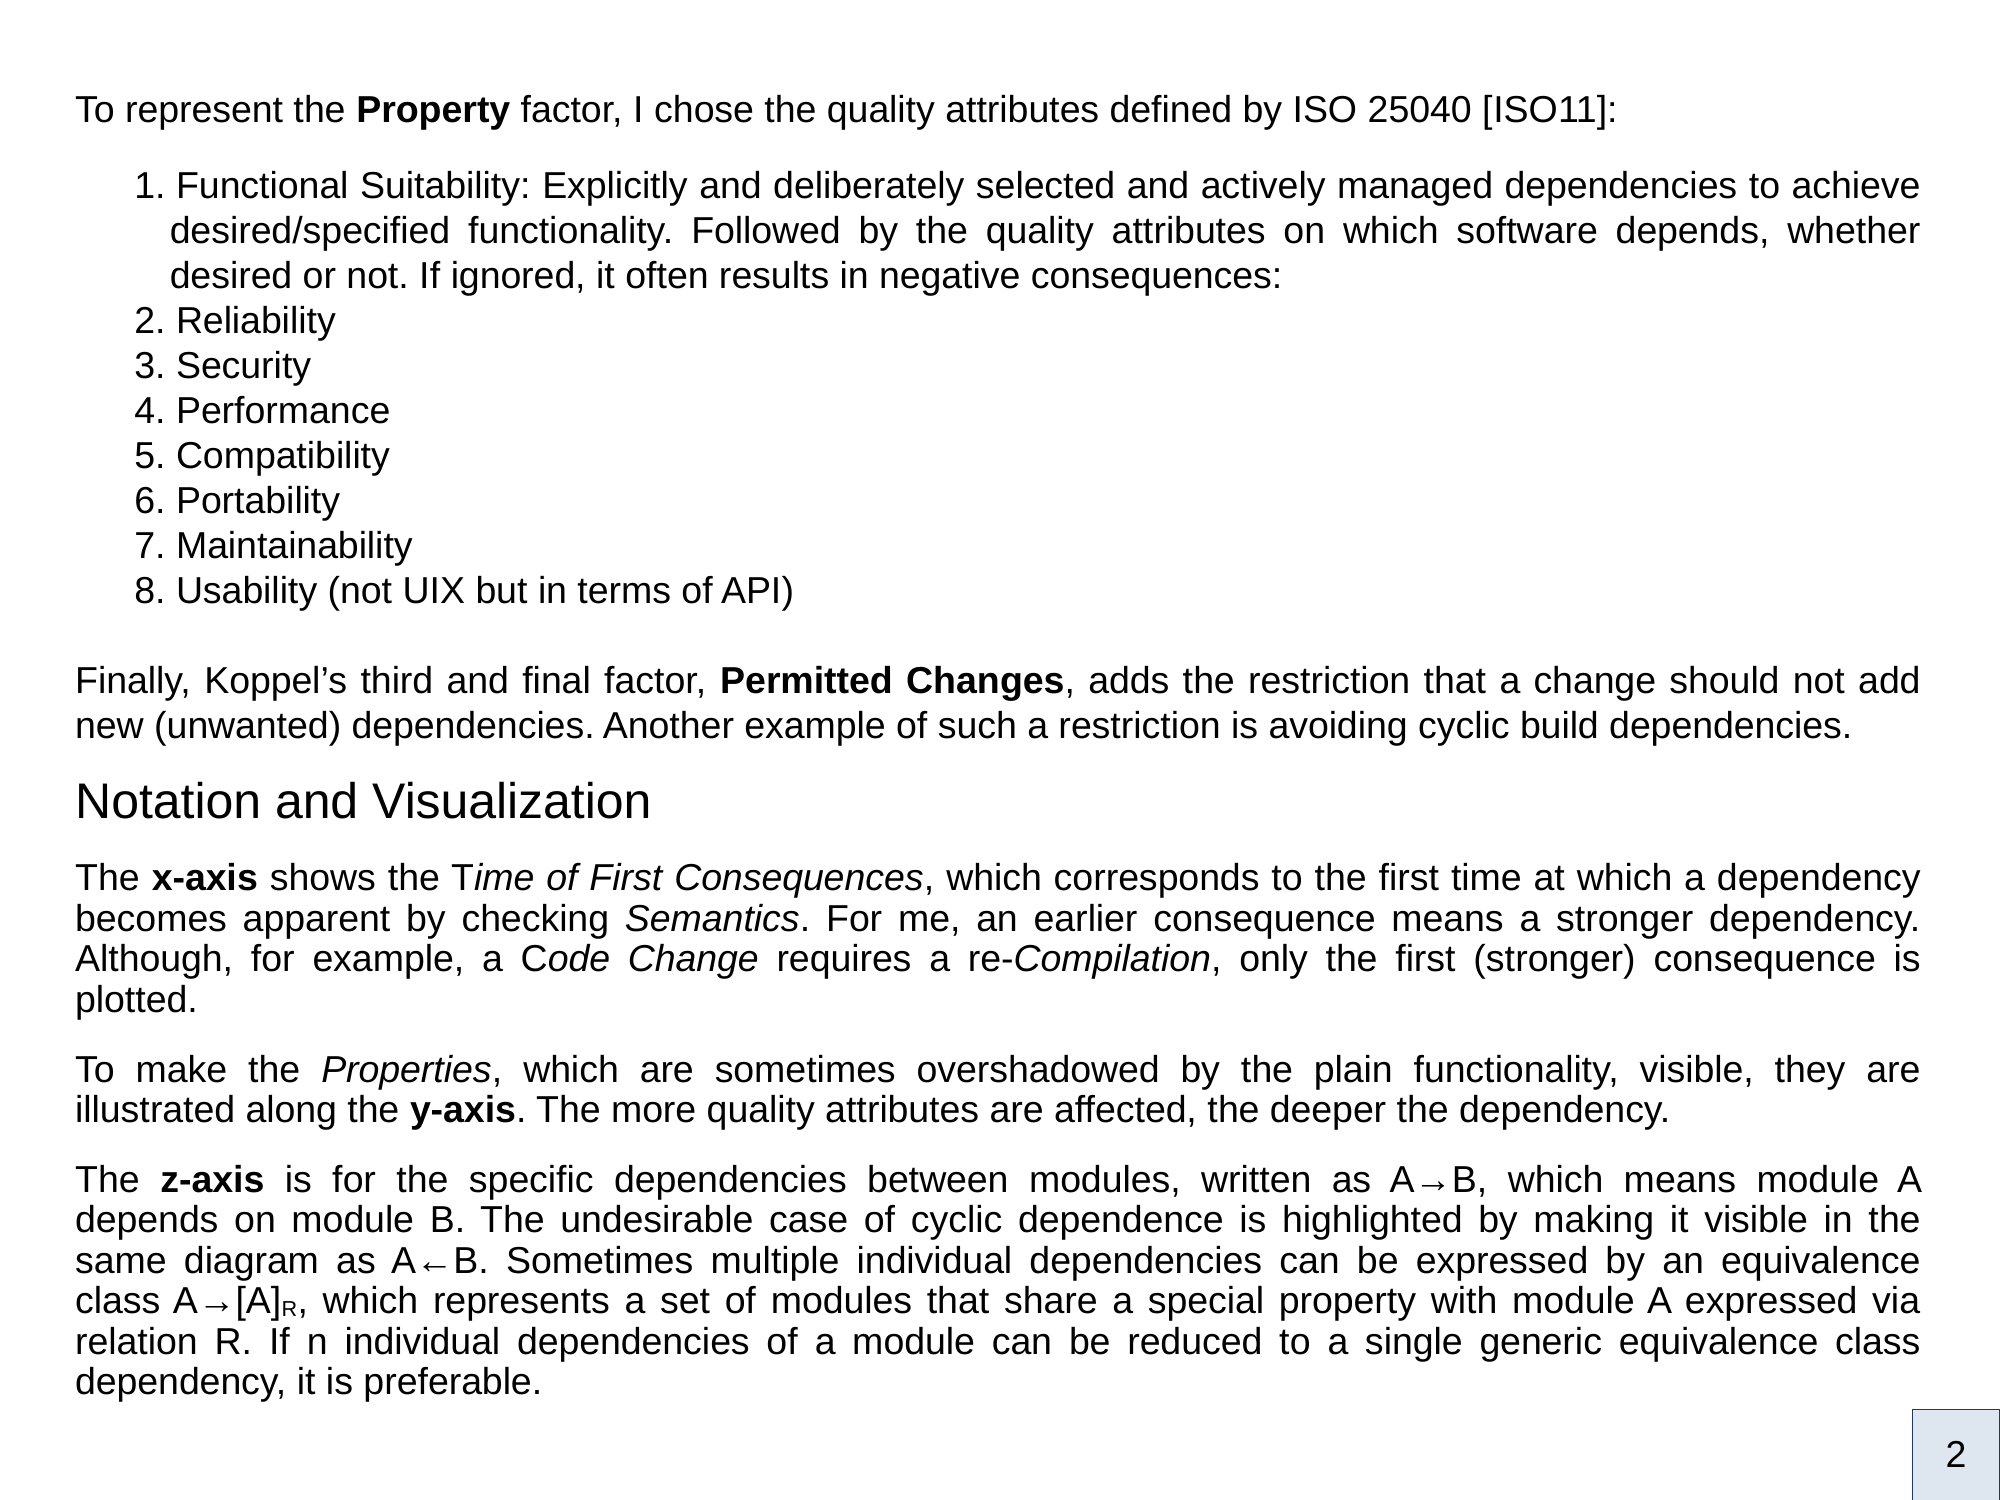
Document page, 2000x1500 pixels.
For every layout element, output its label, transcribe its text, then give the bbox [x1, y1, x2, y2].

text_box To represent the Property factor, I chose the quality attributes defined by ISO 25040 [ISO11]: Functional Suitability: Explicitly and deliberately selected and actively managed dependencies to achieve desired/specified functionality. Followed by the quality attributes on which software depends, whether desired or not. If ignored, it often results in negative consequences: Reliability Security Performance Compatibility Portability Maintainability Usability (not UIX but in terms of API) Finally, Koppel’s third and final factor, Permitted Changes, adds the restriction that a change should not add new (unwanted) dependencies. Another example of such a restriction is avoiding cyclic build dependencies. Notation and Visualization The x-axis shows the Time of First Consequences, which corresponds to the first time at which a dependency becomes apparent by checking Semantics. For me, an earlier consequence means a stronger dependency. Although, for example, a Code Change requires a re-Compilation, only the first (stronger) consequence is plotted. To make the Properties, which are sometimes overshadowed by the plain functionality, visible, they are illustrated along the y-axis. The more quality attributes are affected, the deeper the dependency. The z-axis is for the specific dependencies between modules, written as A→B, which means module A depends on module B. The undesirable case of cyclic dependence is highlighted by making it visible in the same diagram as A←B. Sometimes multiple individual dependencies can be expressed by an equivalence class A→[A]R, which represents a set of modules that share a special property with module A expressed via relation R. If n individual dependencies of a module can be reduced to a single generic equivalence class dependency, it is preferable. [75, 90, 1921, 1403]
text_box 2 [1912, 1409, 2000, 1500]
